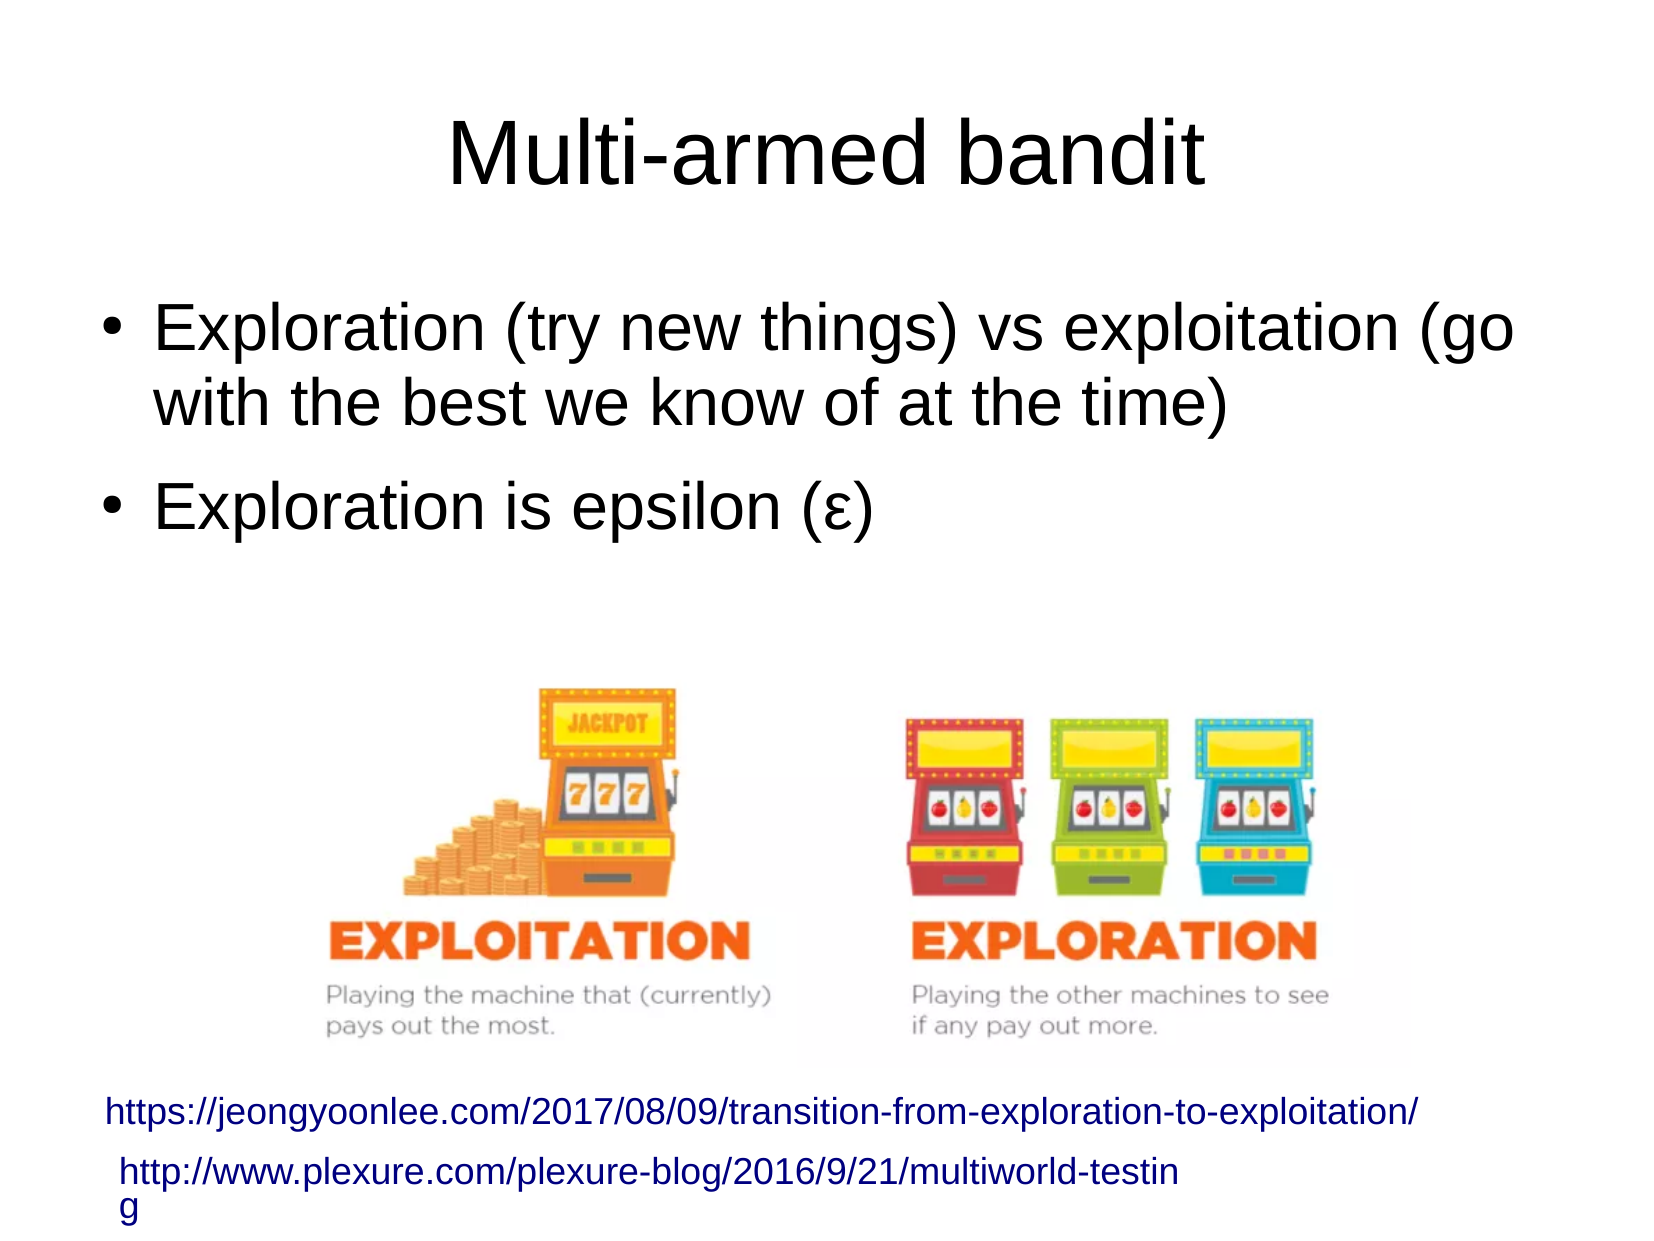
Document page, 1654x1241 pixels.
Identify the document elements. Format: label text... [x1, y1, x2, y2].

picture [241, 644, 1411, 1068]
list Exploration (try new things) vs exploitation (go with the best we know of at the time) Exploration is epsilon (ε) [82, 290, 1571, 1010]
text_box https://jeongyoonlee.com/2017/08/09/transition-from-exploration-to-exploitation/ [90, 1083, 1434, 1141]
title Multi-armed bandit [82, 49, 1571, 257]
text_box http://www.plexure.com/plexure-blog/2016/9/21/multiworld-testing [104, 1143, 1216, 1201]
